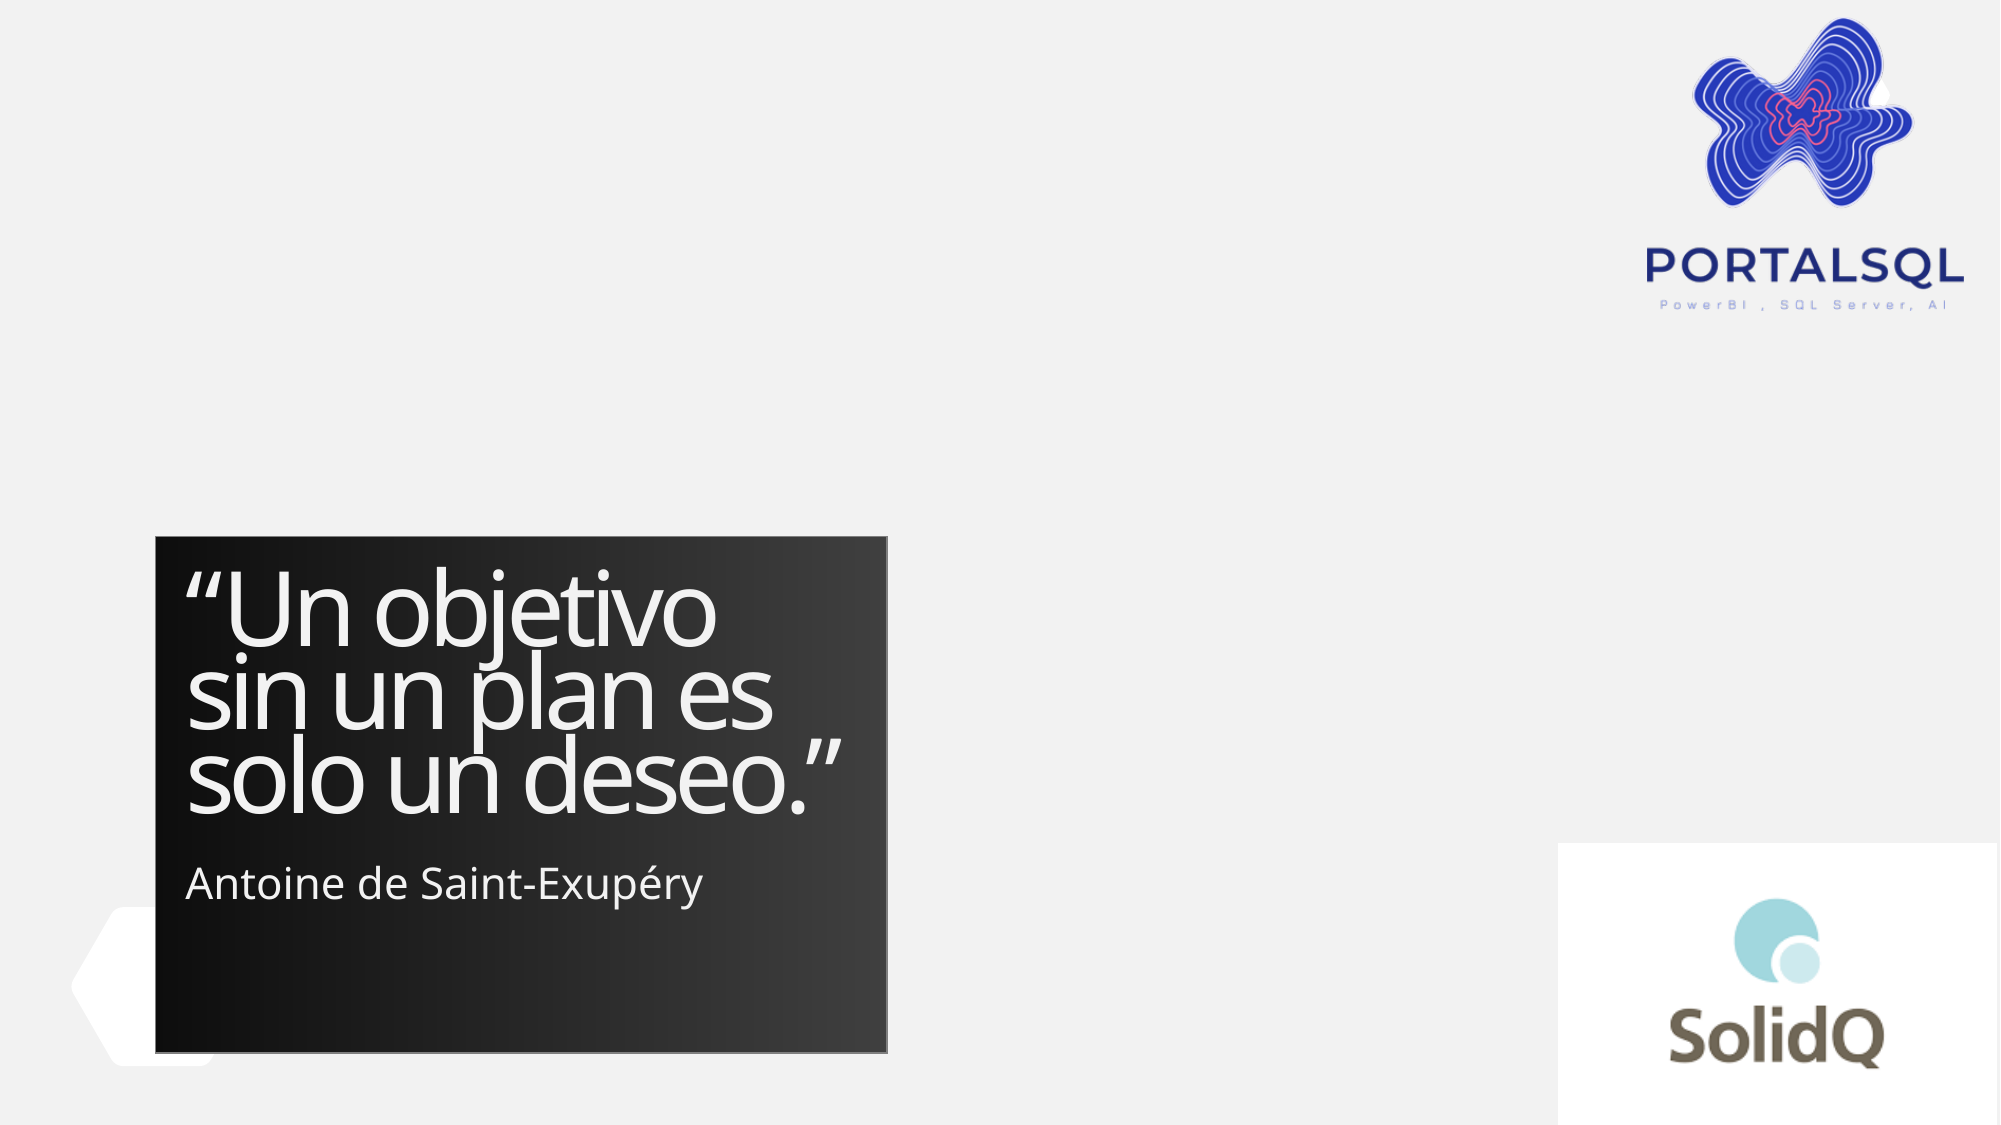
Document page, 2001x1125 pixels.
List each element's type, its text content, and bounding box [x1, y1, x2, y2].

subtitle Antoine de Saint-Exupéry [185, 861, 842, 1026]
title “Un objetivo sin un plan es solo un deseo.” [155, 536, 888, 1053]
